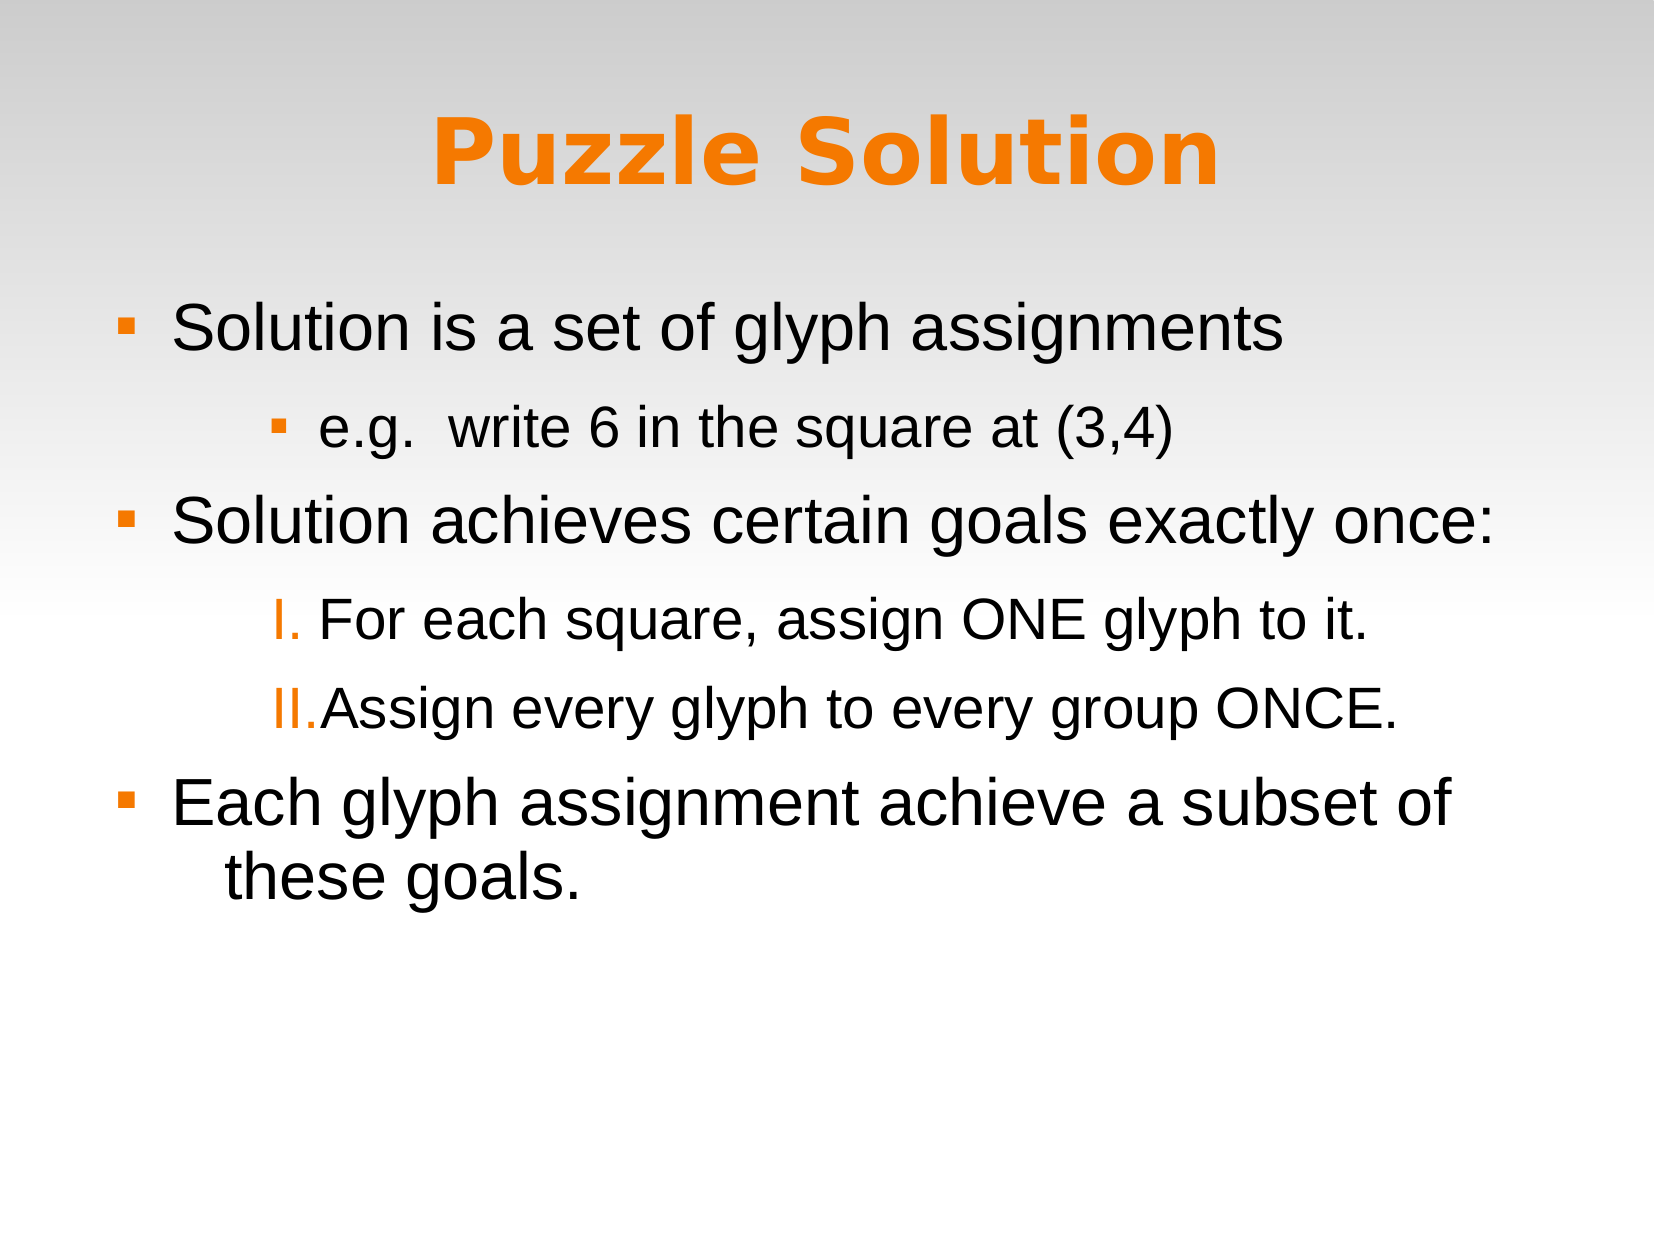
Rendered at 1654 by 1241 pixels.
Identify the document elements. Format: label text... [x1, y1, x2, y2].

title Puzzle Solution [82, 56, 1571, 250]
list Solution is a set of glyph assignments e.g. write 6 in the square at (3,4) Solution achieves certain goals exactly once: For each square, assign ONE glyph to it. Assign every glyph to every group ONCE. Each glyph assignment achieve a subset of these goals. [82, 290, 1571, 1094]
